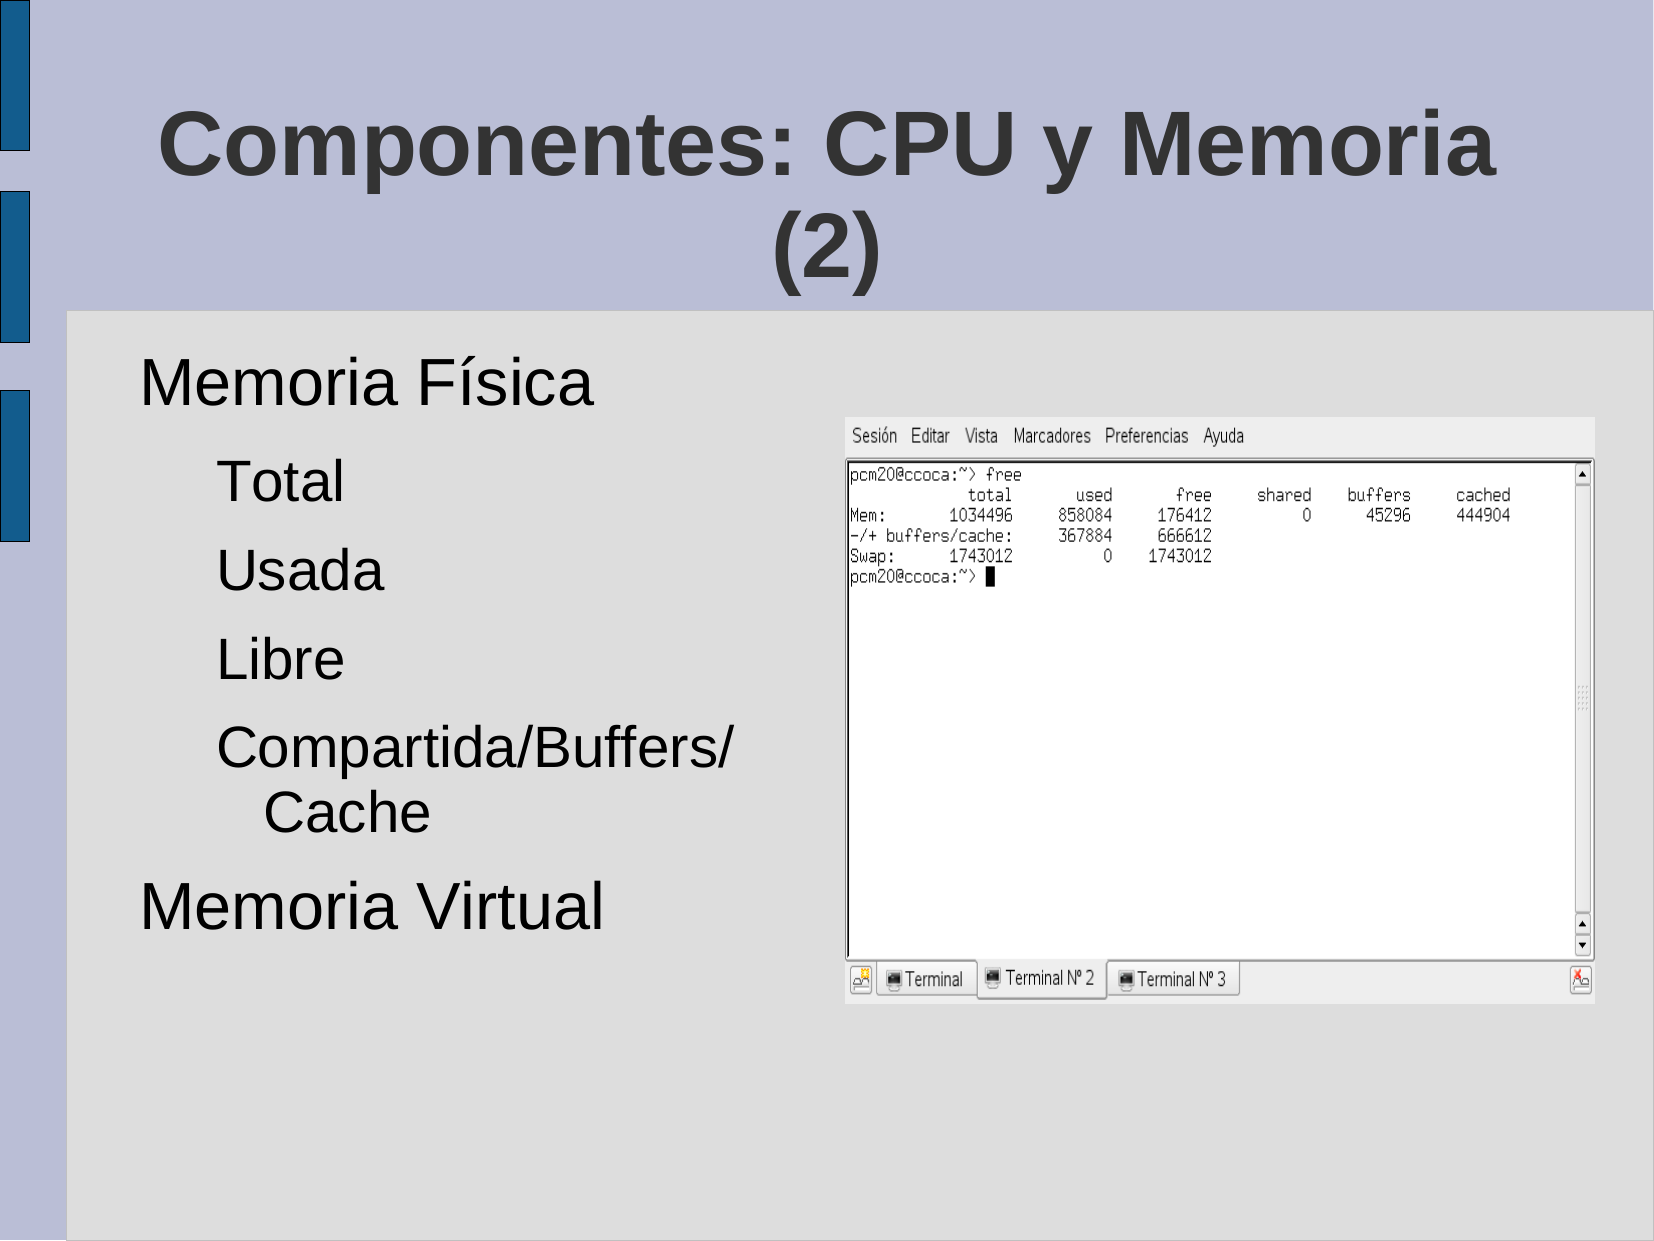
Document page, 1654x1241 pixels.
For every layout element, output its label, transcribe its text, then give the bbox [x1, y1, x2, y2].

title Componentes: CPU y Memoria (2) [121, 91, 1534, 299]
list Memoria Física Total Usada Libre Compartida/Buffers/Cache Memoria Virtual [121, 344, 811, 1127]
picture [845, 417, 1595, 1004]
